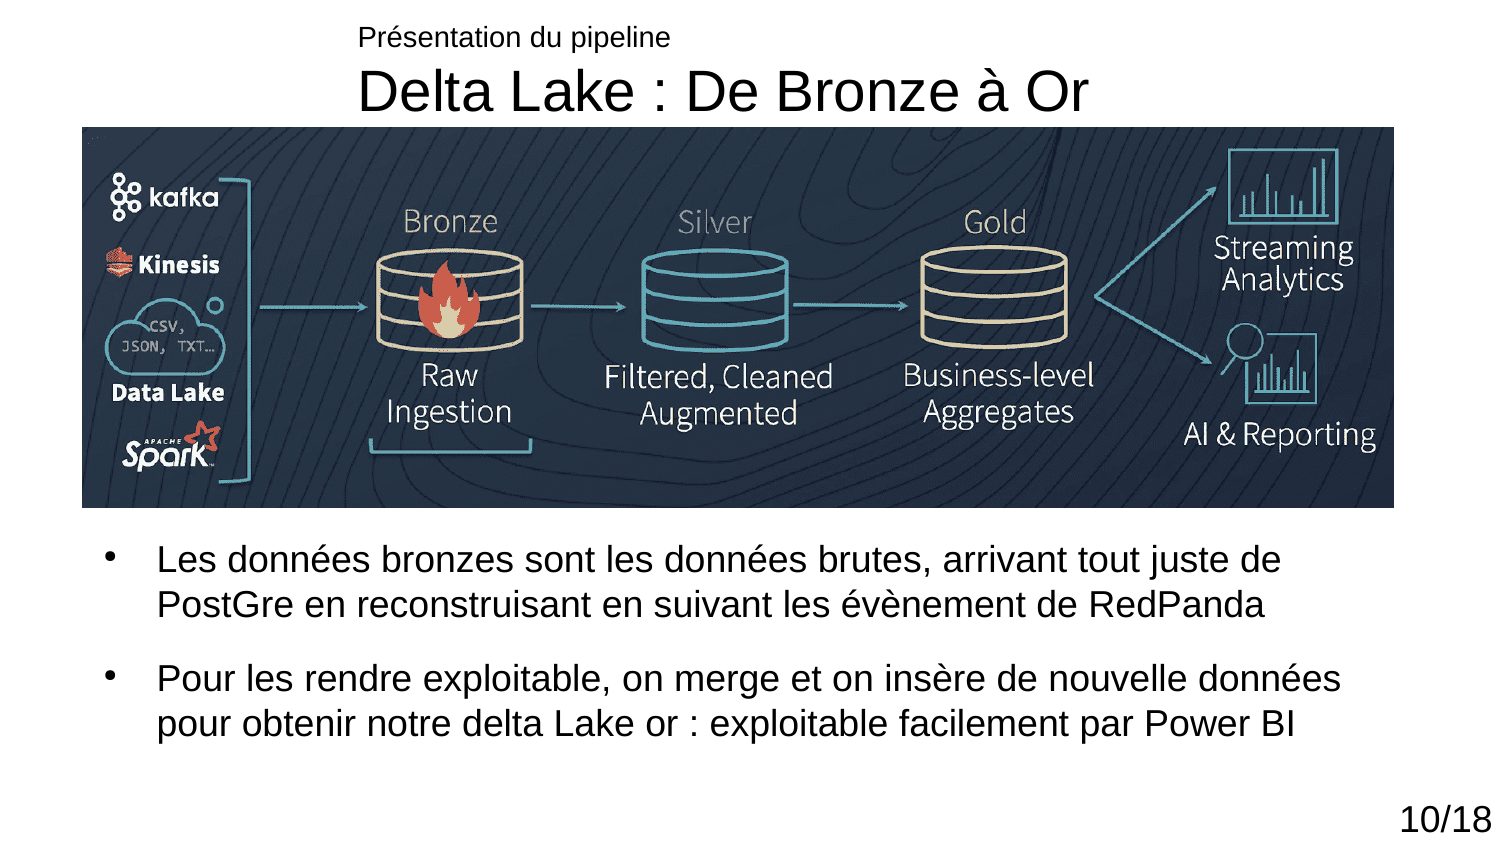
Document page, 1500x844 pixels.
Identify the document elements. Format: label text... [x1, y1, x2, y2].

picture [82, 127, 1394, 508]
list Les données bronzes sont les données brutes, arrivant tout juste de PostGre en reconstruisant en suivant les évènement de RedPanda Pour les rendre exploitable, on merge et on insère de nouvelle données pour obtenir notre delta Lake or : exploitable facilement par Power BI [70, 519, 1418, 844]
text_box 10/18 [1384, 791, 1500, 844]
title Présentation du pipeline Delta Lake : De Bronze à Or [342, 3, 1498, 154]
